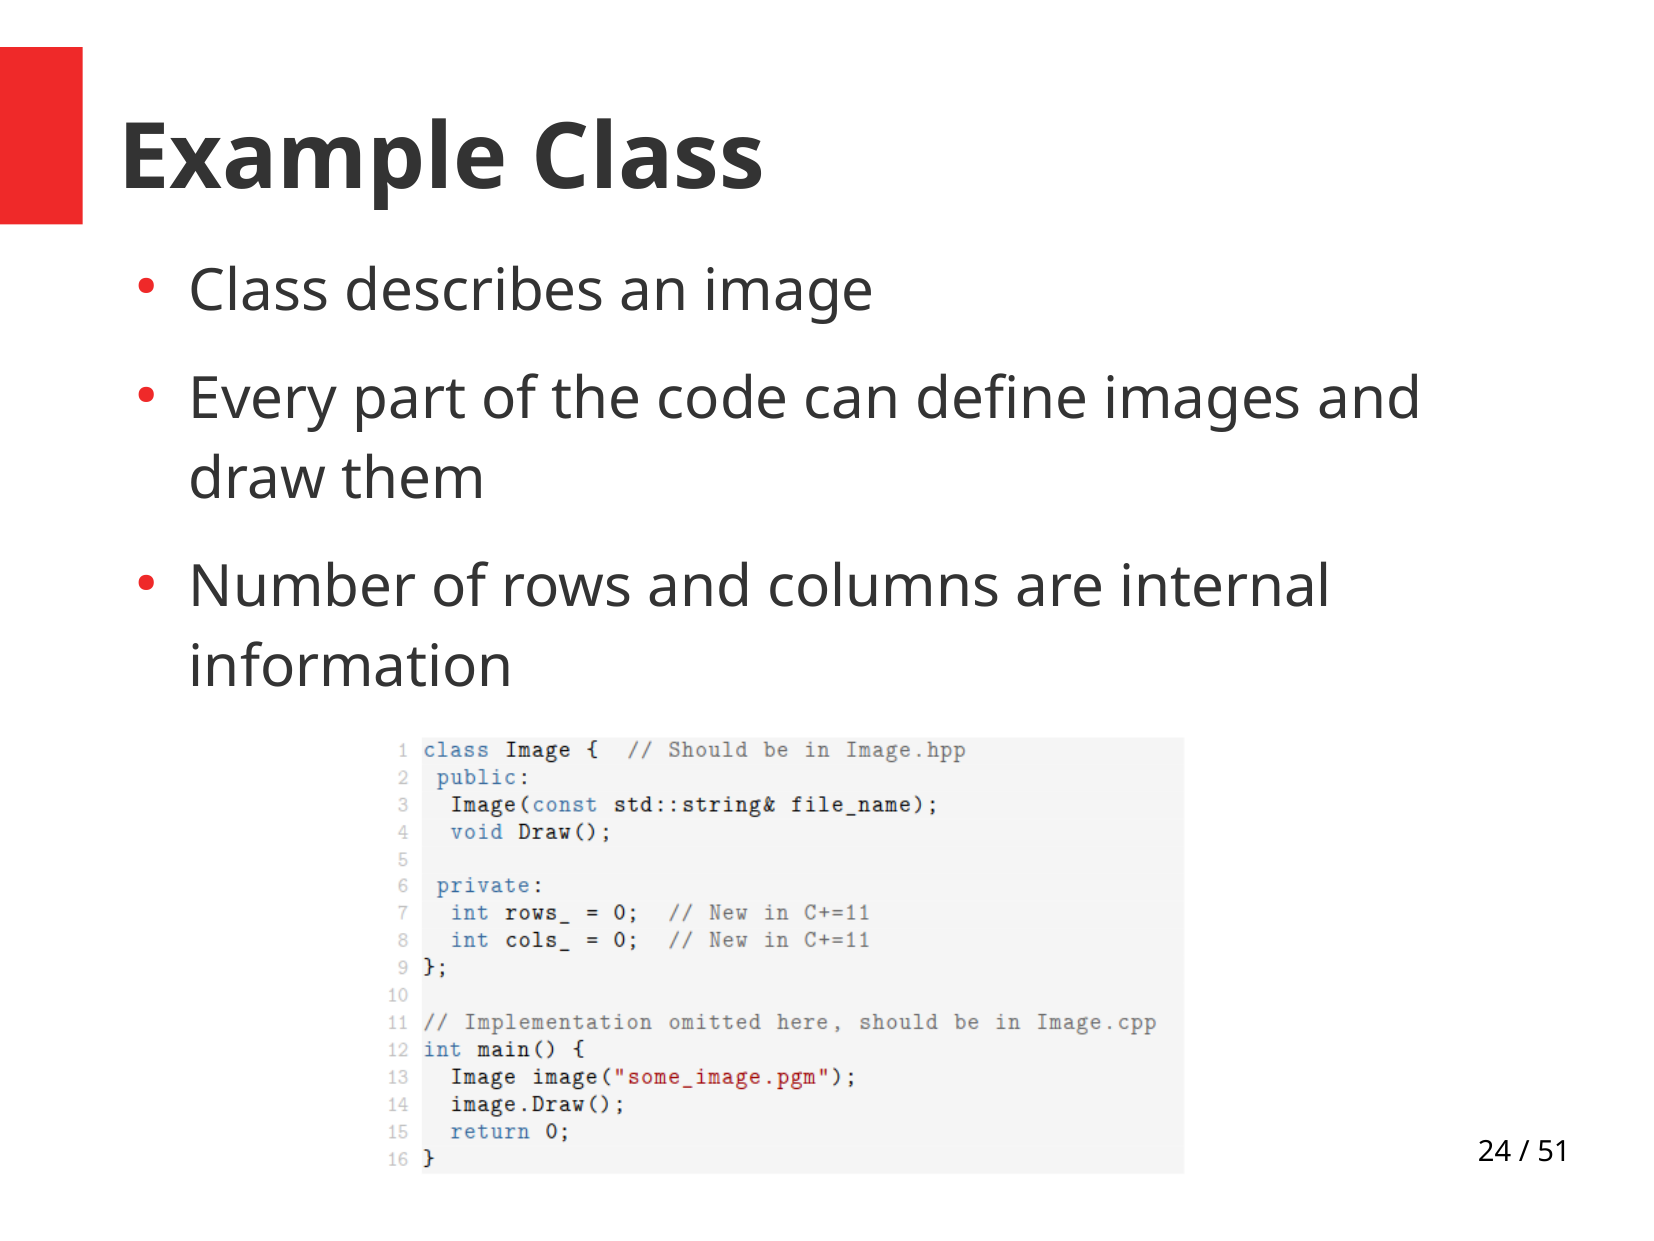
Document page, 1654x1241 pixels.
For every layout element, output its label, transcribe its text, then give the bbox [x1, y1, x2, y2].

title Example Class [118, 49, 1571, 257]
picture [377, 720, 1193, 1181]
list Class describes an image Every part of the code can define images and draw them Number of rows and columns are internal information [118, 248, 1536, 968]
